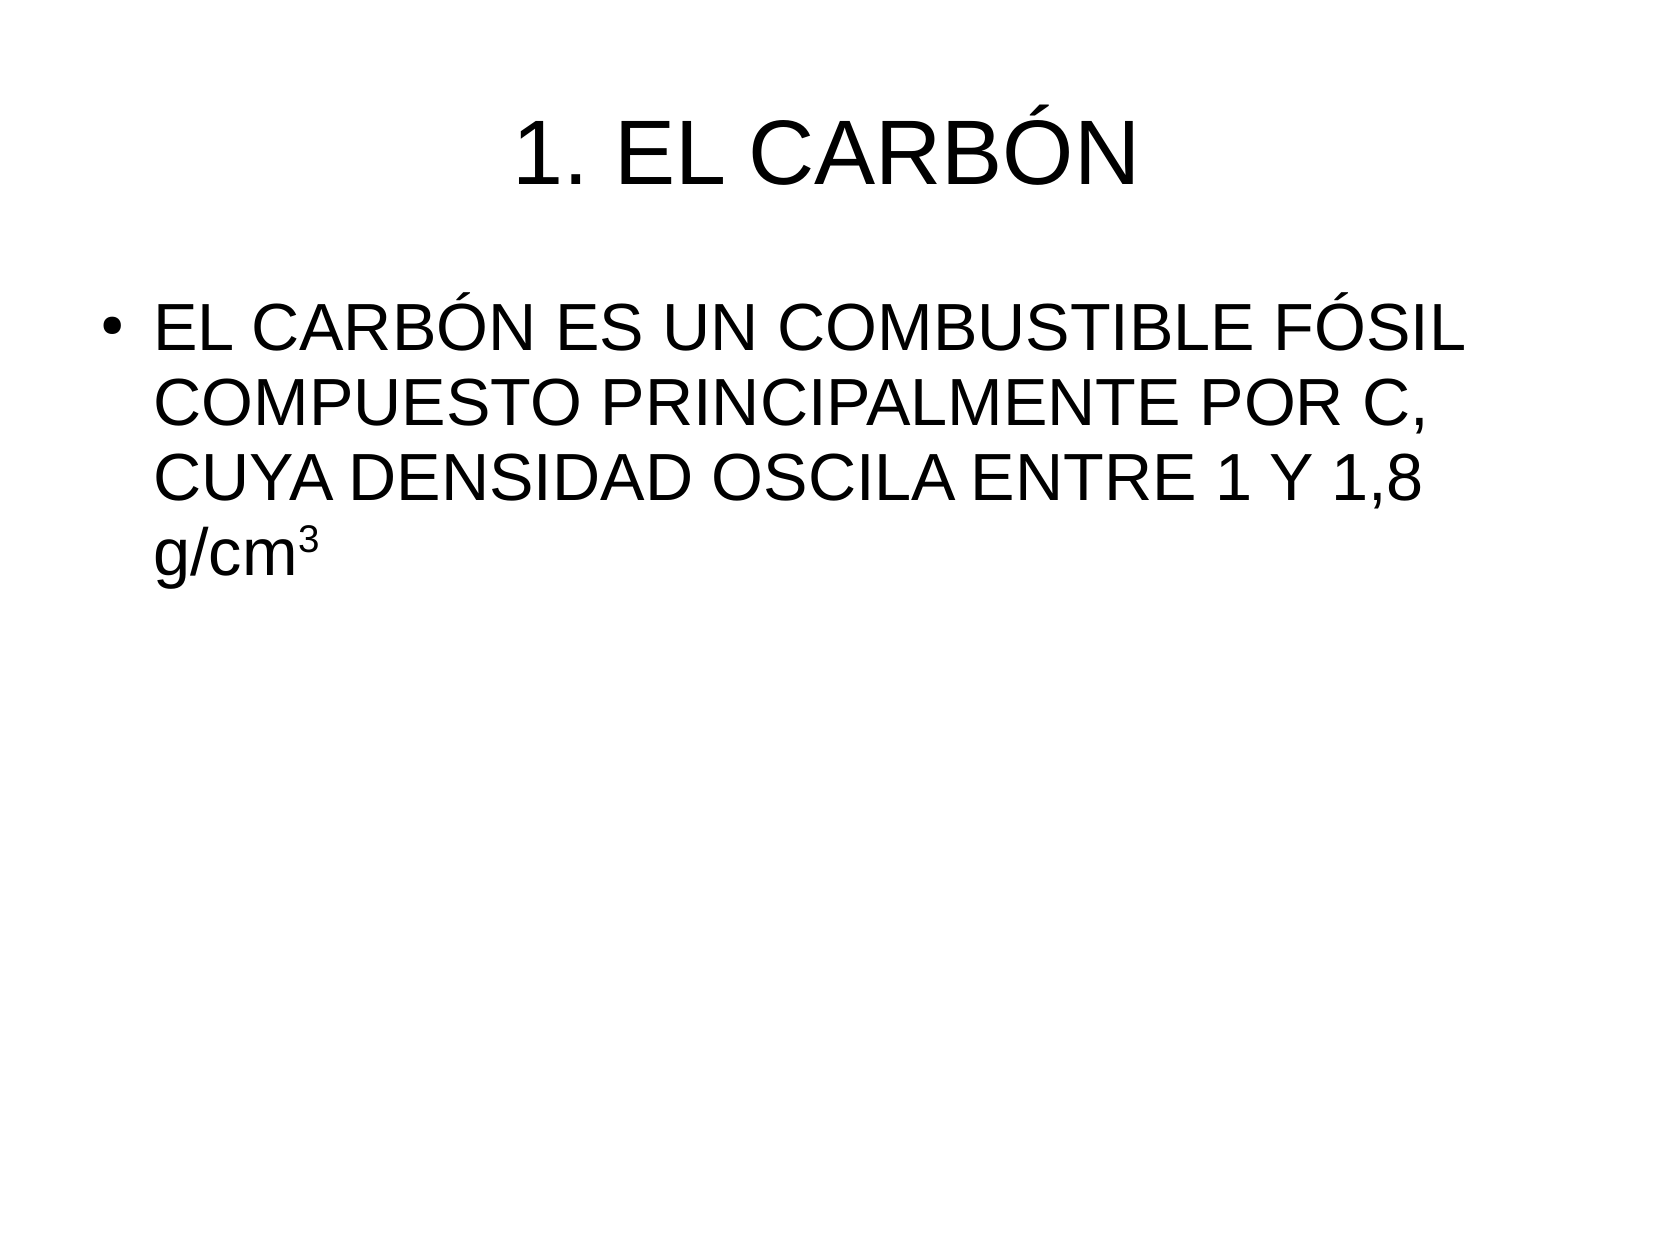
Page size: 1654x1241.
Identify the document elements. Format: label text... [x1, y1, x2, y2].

list EL CARBÓN ES UN COMBUSTIBLE FÓSIL COMPUESTO PRINCIPALMENTE POR C, CUYA DENSIDAD OSCILA ENTRE 1 Y 1,8 g/cm3 [82, 290, 1571, 1109]
title 1. EL CARBÓN [82, 49, 1571, 257]
